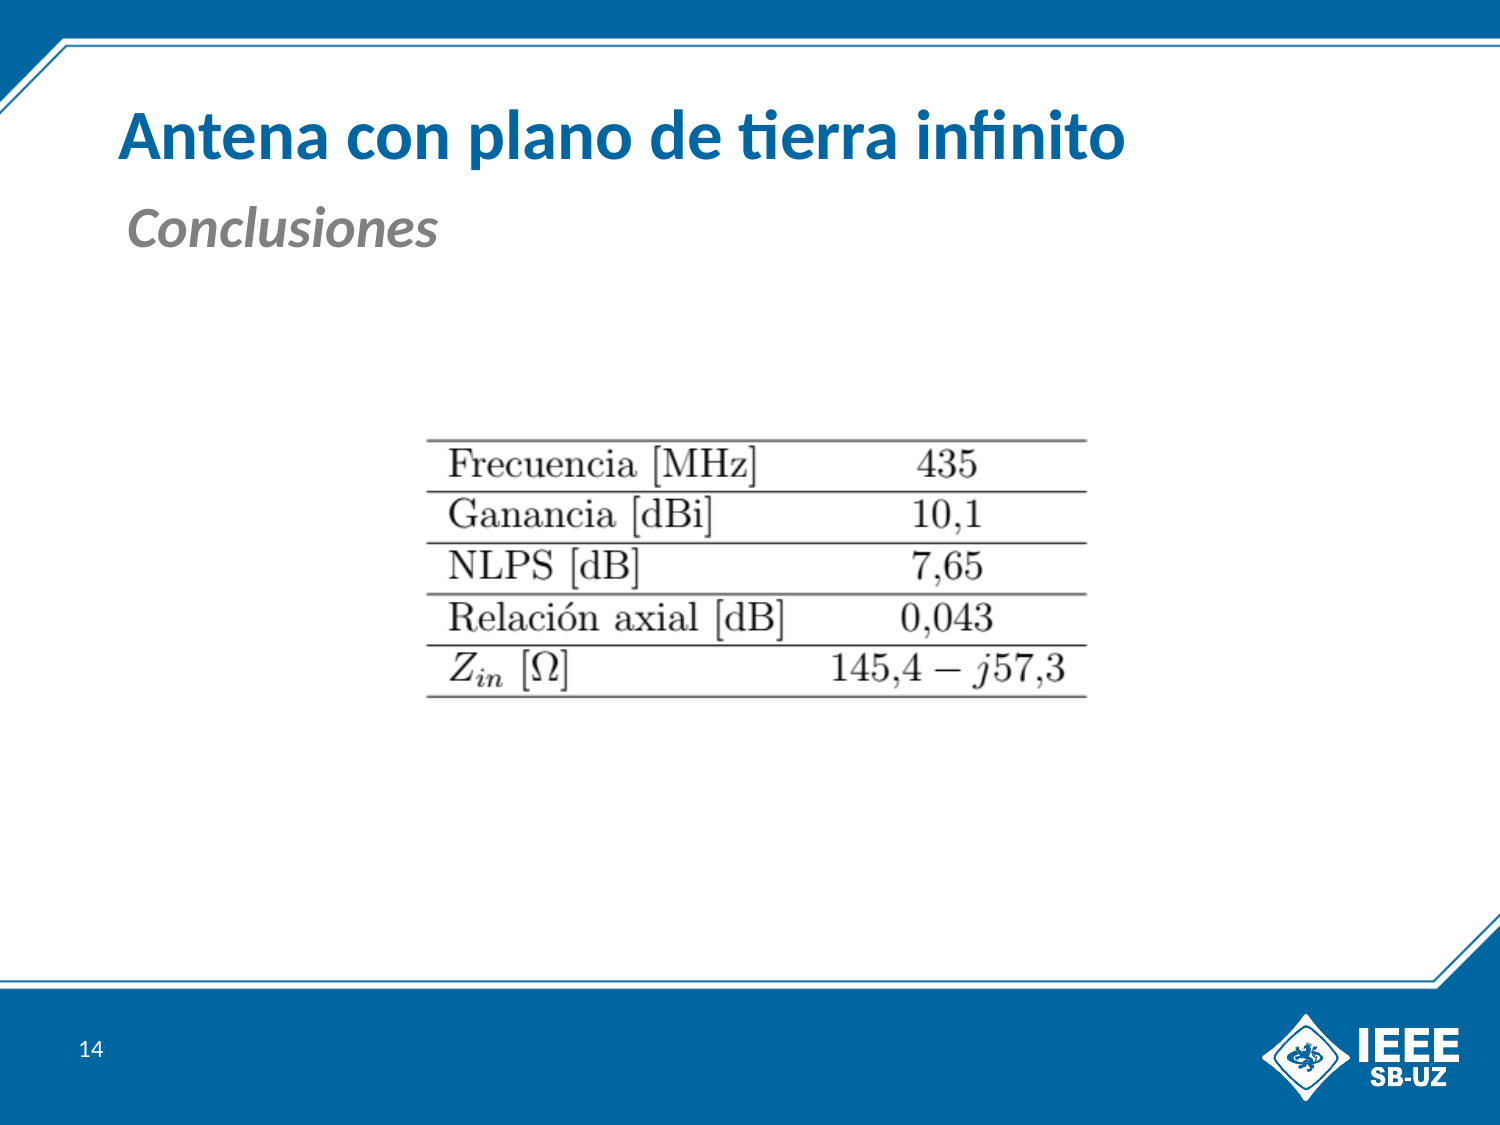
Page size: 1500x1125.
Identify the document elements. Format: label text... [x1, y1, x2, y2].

picture [392, 408, 1108, 717]
picture [0, 913, 1500, 1125]
slide_number <number> [63, 1017, 143, 1078]
title Antena con plano de tierra infinito [103, 91, 1397, 182]
picture [0, 0, 1500, 115]
text_box Conclusiones [112, 181, 1156, 288]
